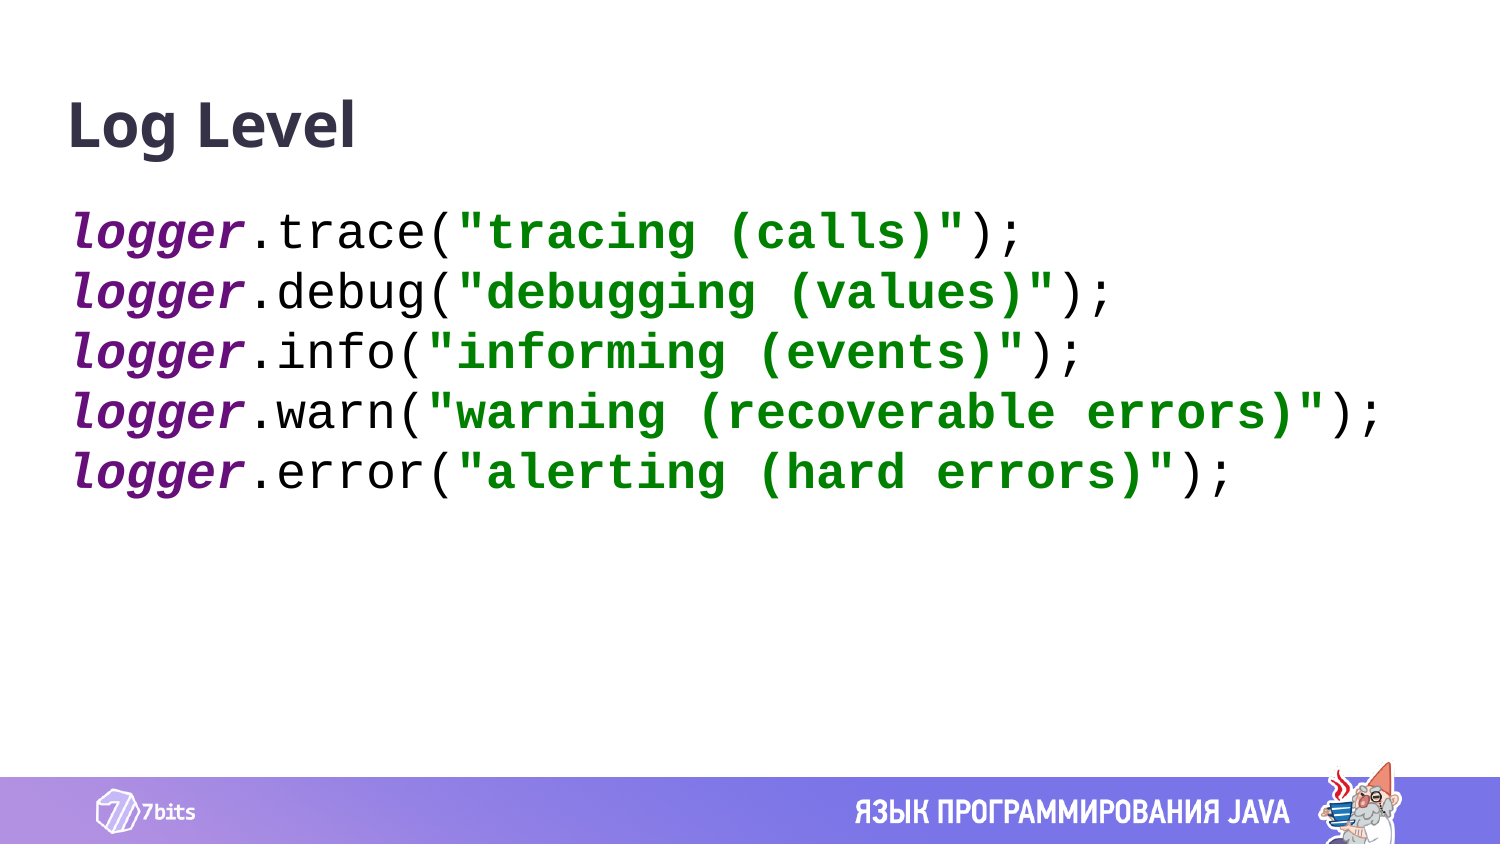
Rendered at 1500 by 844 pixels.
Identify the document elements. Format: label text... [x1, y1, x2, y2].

title Log Level [51, 69, 1449, 164]
list logger.trace("tracing (calls)"); logger.debug("debugging (values)"); logger.info("informing (events)"); logger.warn("warning (recoverable errors)"); logger.error("alerting (hard errors)"); [51, 184, 1449, 745]
picture [0, 717, 1500, 844]
